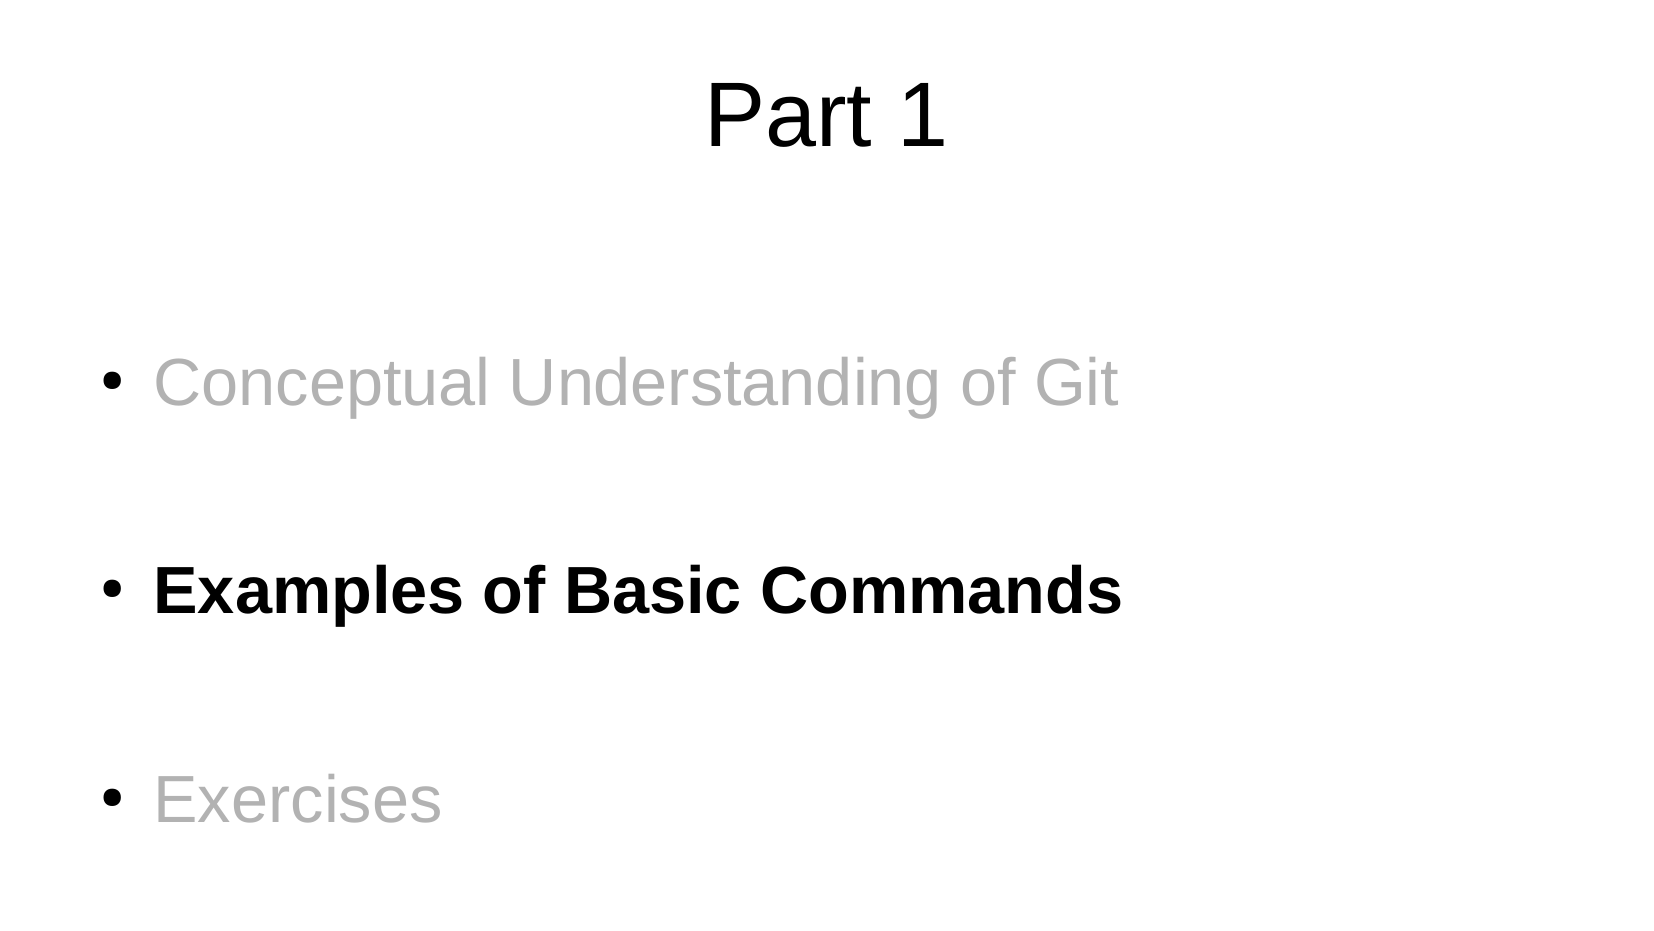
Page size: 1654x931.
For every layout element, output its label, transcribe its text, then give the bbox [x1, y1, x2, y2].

list Conceptual Understanding of Git Examples of Basic Commands Exercises [82, 240, 1571, 856]
title Part 1 [82, 37, 1571, 193]
